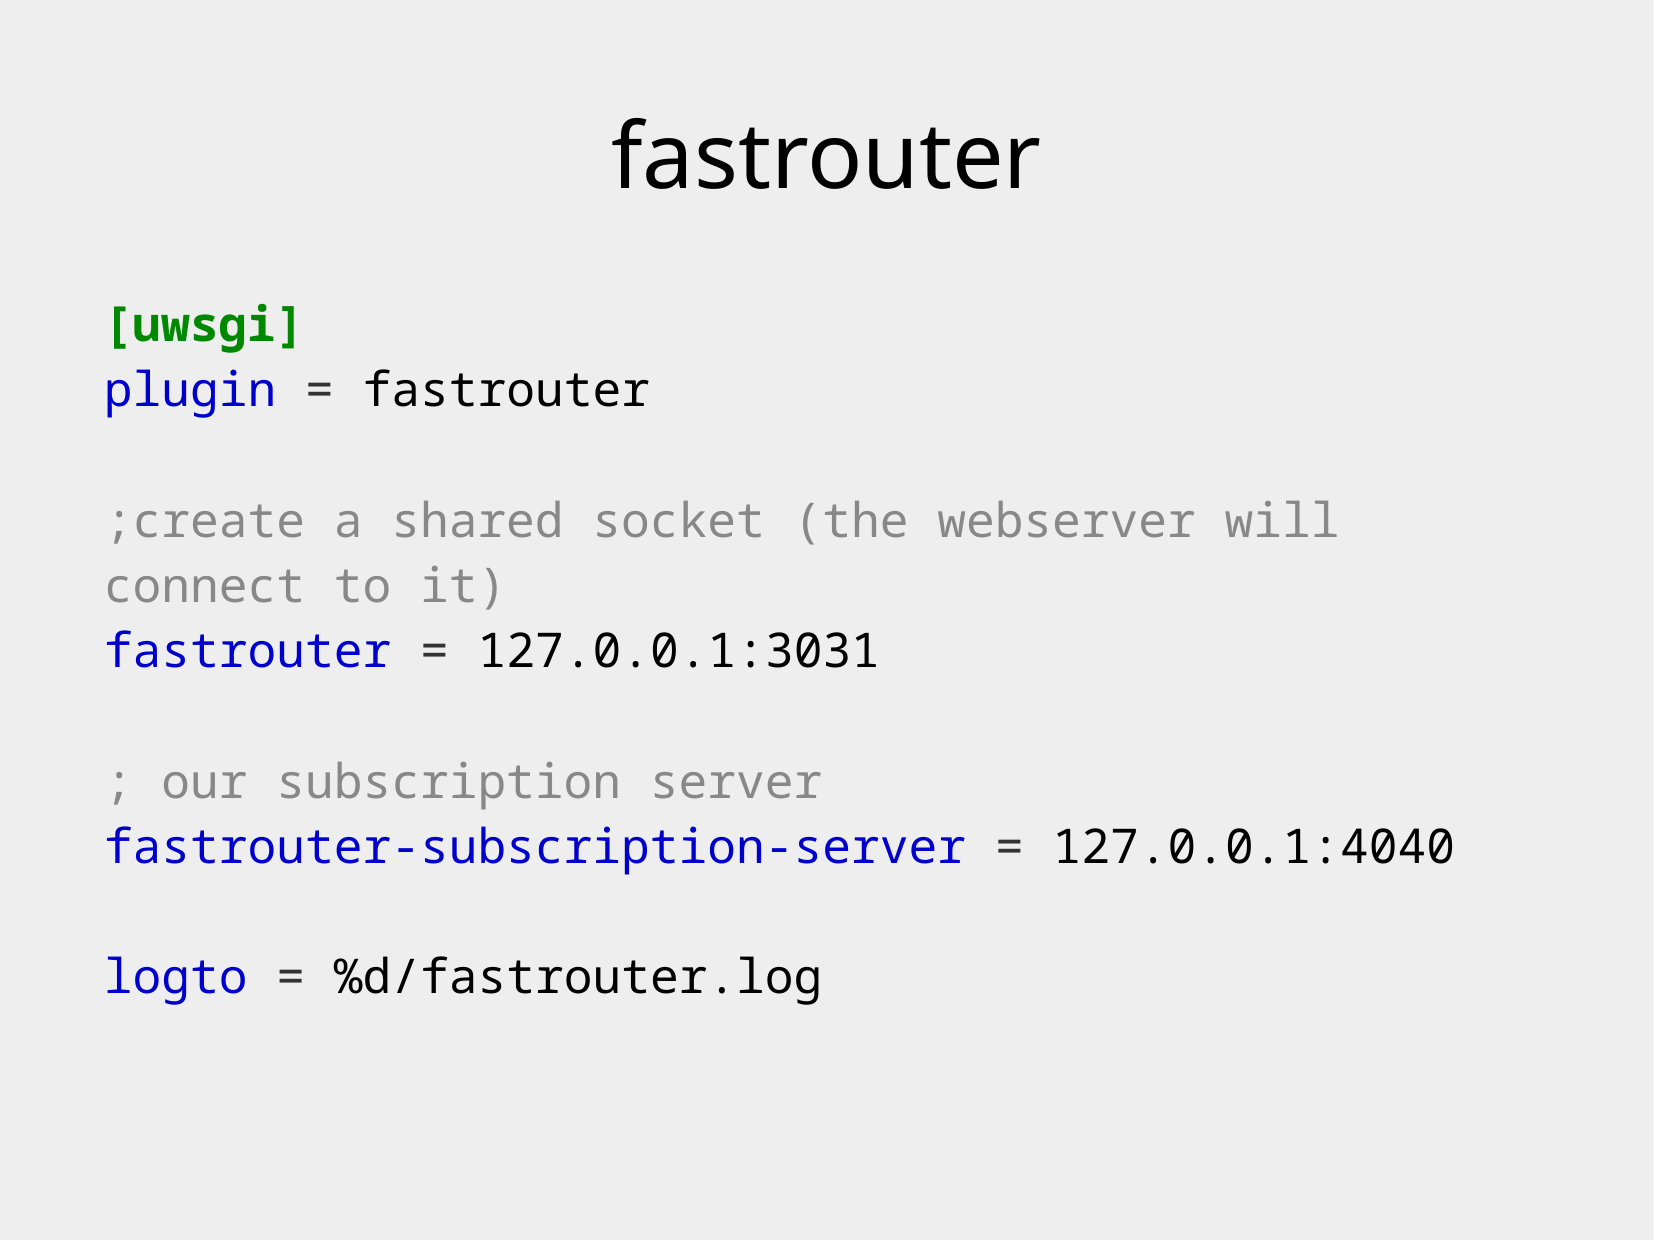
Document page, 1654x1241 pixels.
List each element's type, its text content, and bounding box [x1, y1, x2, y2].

title fastrouter [82, 49, 1571, 257]
list [uwsgi] plugin = fastrouter ;create a shared socket (the webserver will connect to it) fastrouter = 127.0.0.1:3031 ; our subscription server fastrouter-subscription-server = 127.0.0.1:4040 logto = %d/fastrouter.log [82, 290, 1571, 1010]
